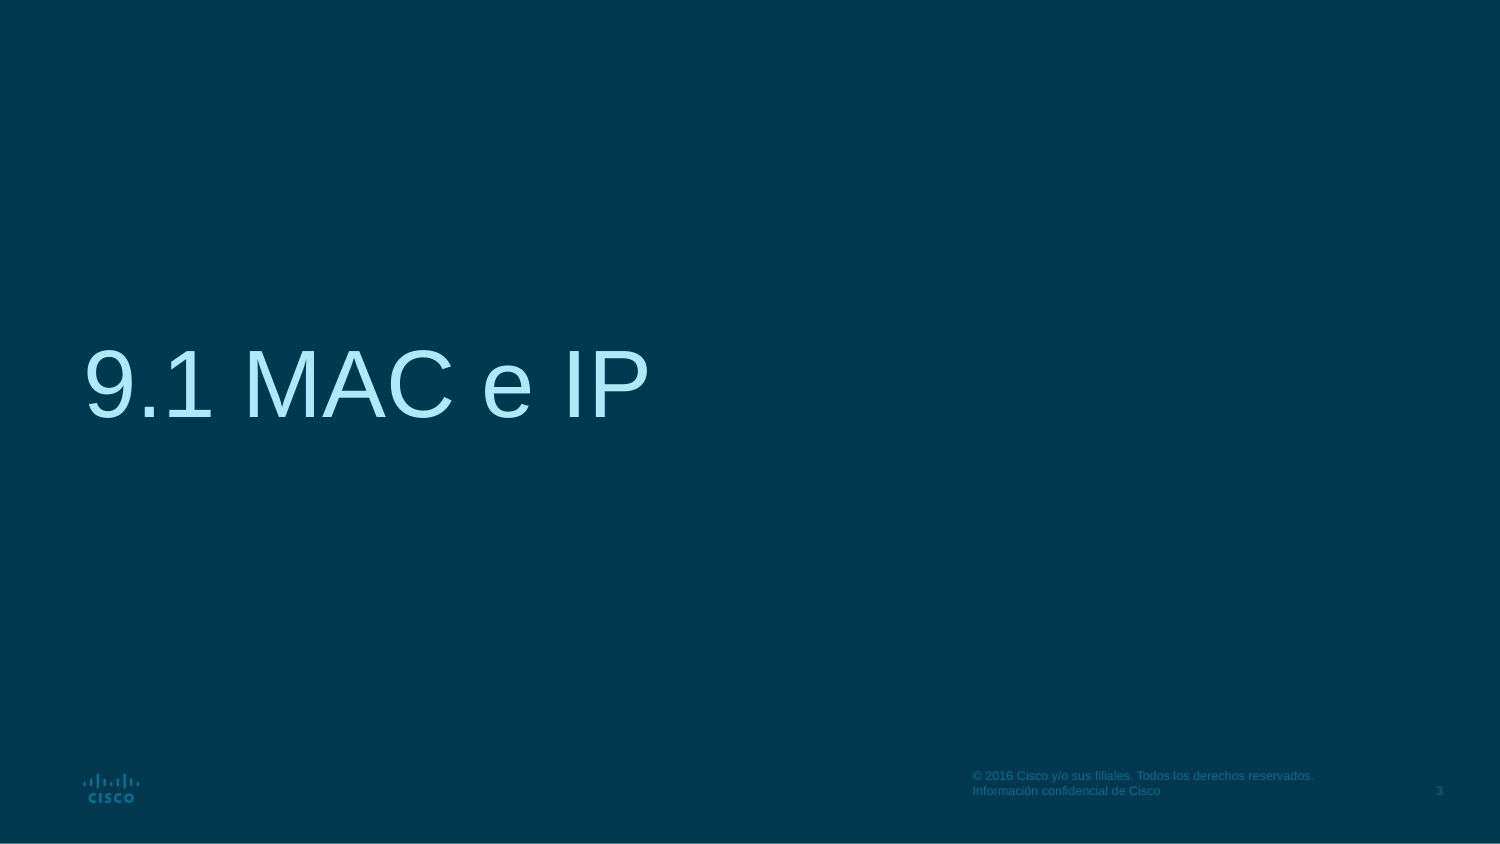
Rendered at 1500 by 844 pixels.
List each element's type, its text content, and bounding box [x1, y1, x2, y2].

title 9.1 MAC e IP [68, 293, 1315, 446]
